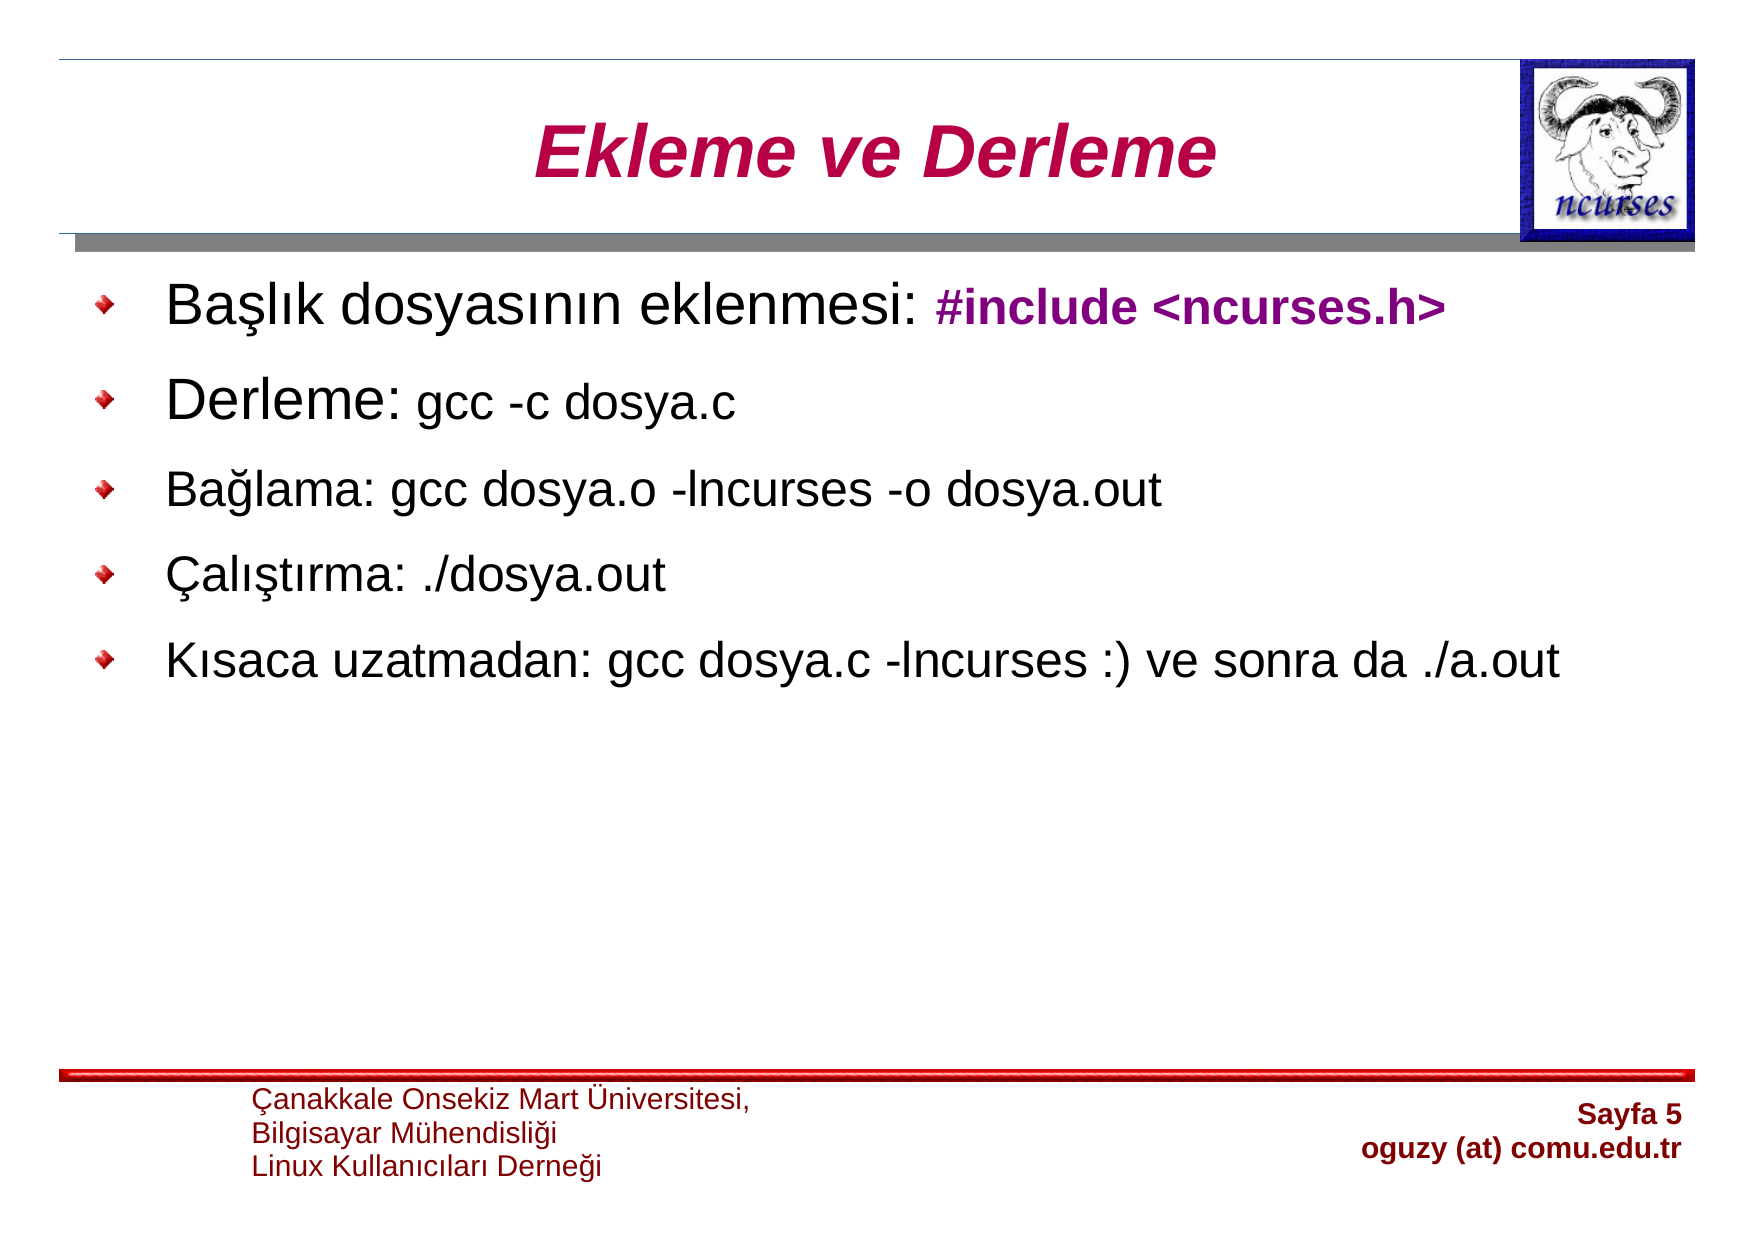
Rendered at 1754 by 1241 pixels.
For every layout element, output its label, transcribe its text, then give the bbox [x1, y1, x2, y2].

picture [59, 1069, 1695, 1082]
list Başlık dosyasının eklenmesi: #include <ncurses.h> Derleme: gcc -c dosya.c Bağlama: gcc dosya.o -lncurses -o dosya.out Çalıştırma: ./dosya.out Kısaca uzatmadan: gcc dosya.c -lncurses :) ve sonra da ./a.out [71, 272, 1695, 1055]
title Ekleme ve Derleme [59, 59, 1695, 244]
